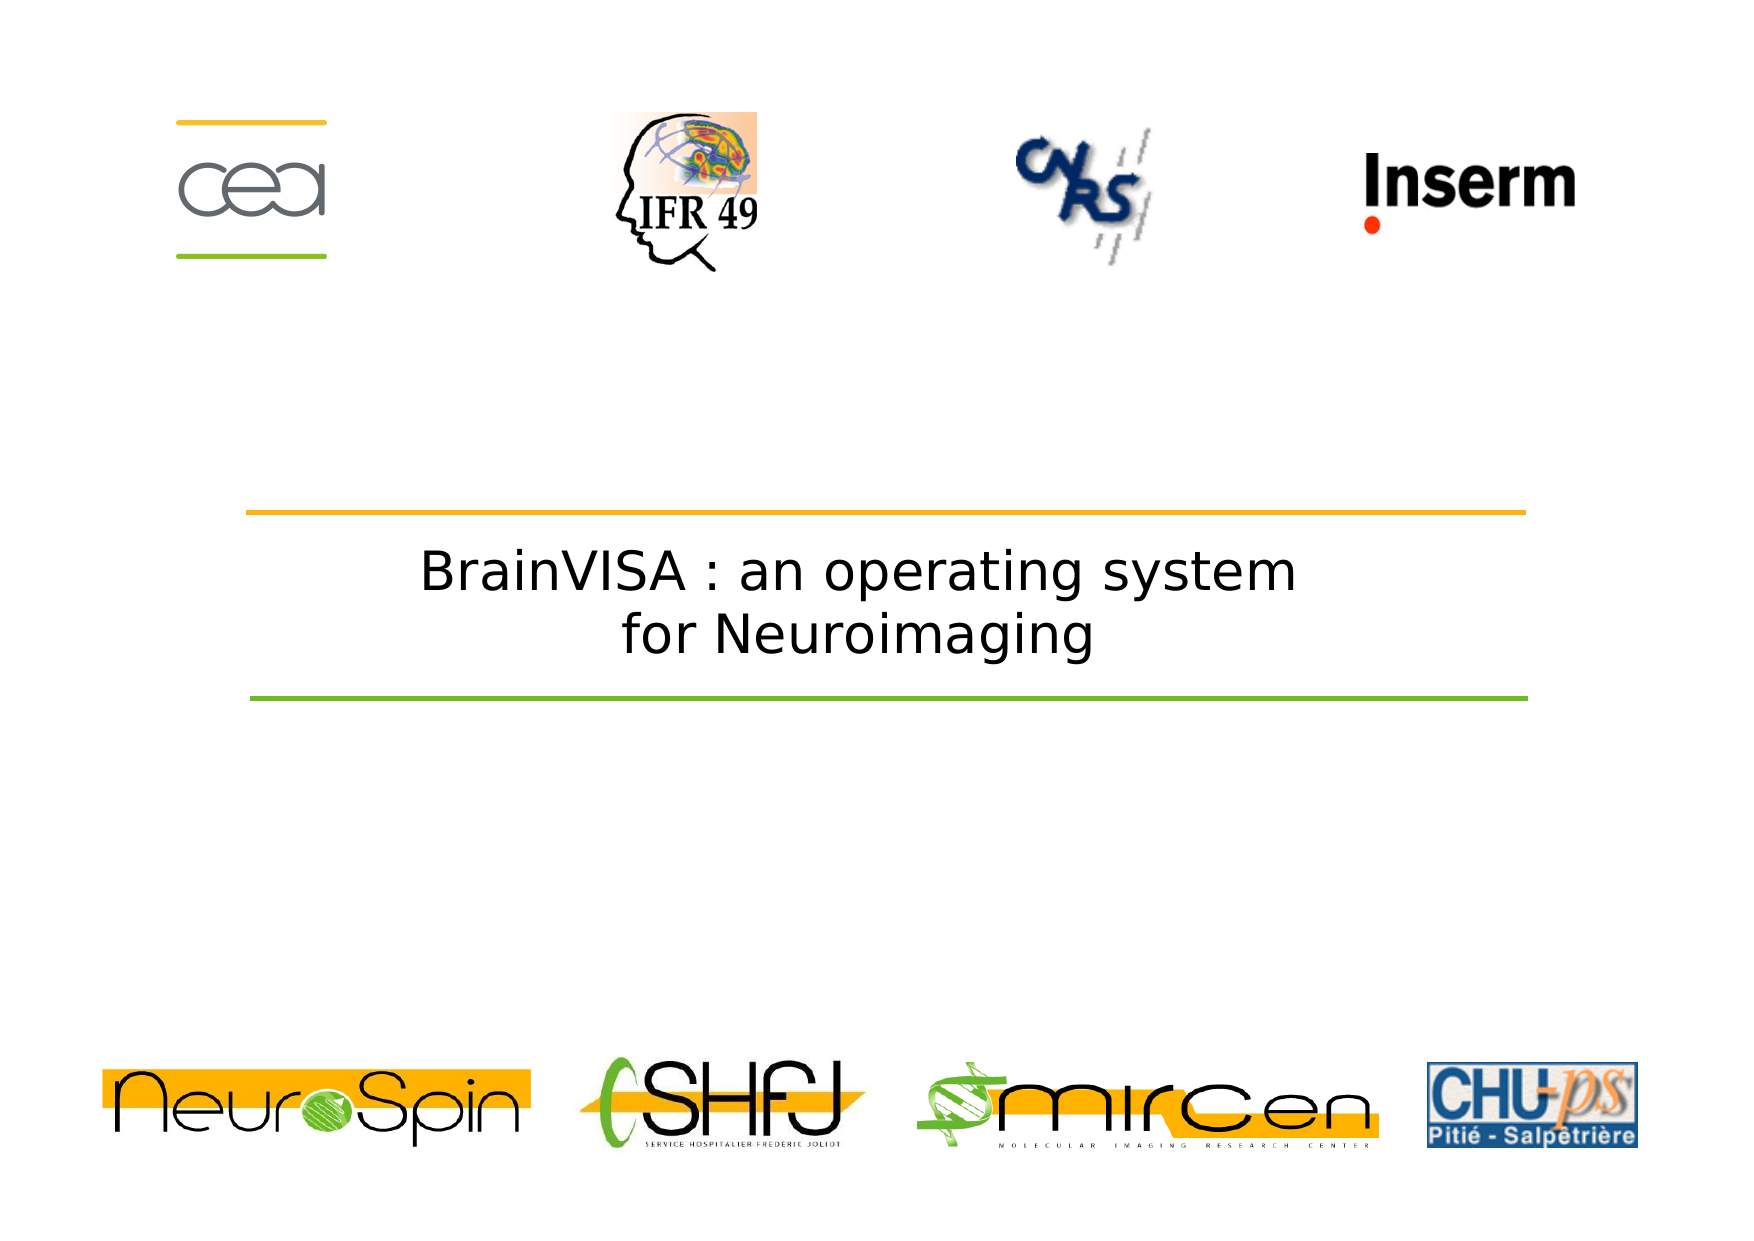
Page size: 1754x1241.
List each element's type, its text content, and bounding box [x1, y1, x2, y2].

text_box BrainVISA : an operating system for Neuroimaging [404, 532, 1315, 674]
picture [612, 112, 757, 272]
picture [917, 1055, 1383, 1155]
picture [1016, 127, 1155, 268]
picture [1427, 1062, 1638, 1148]
picture [1364, 153, 1579, 239]
picture [176, 120, 327, 259]
picture [575, 1057, 873, 1154]
picture [102, 1061, 531, 1149]
